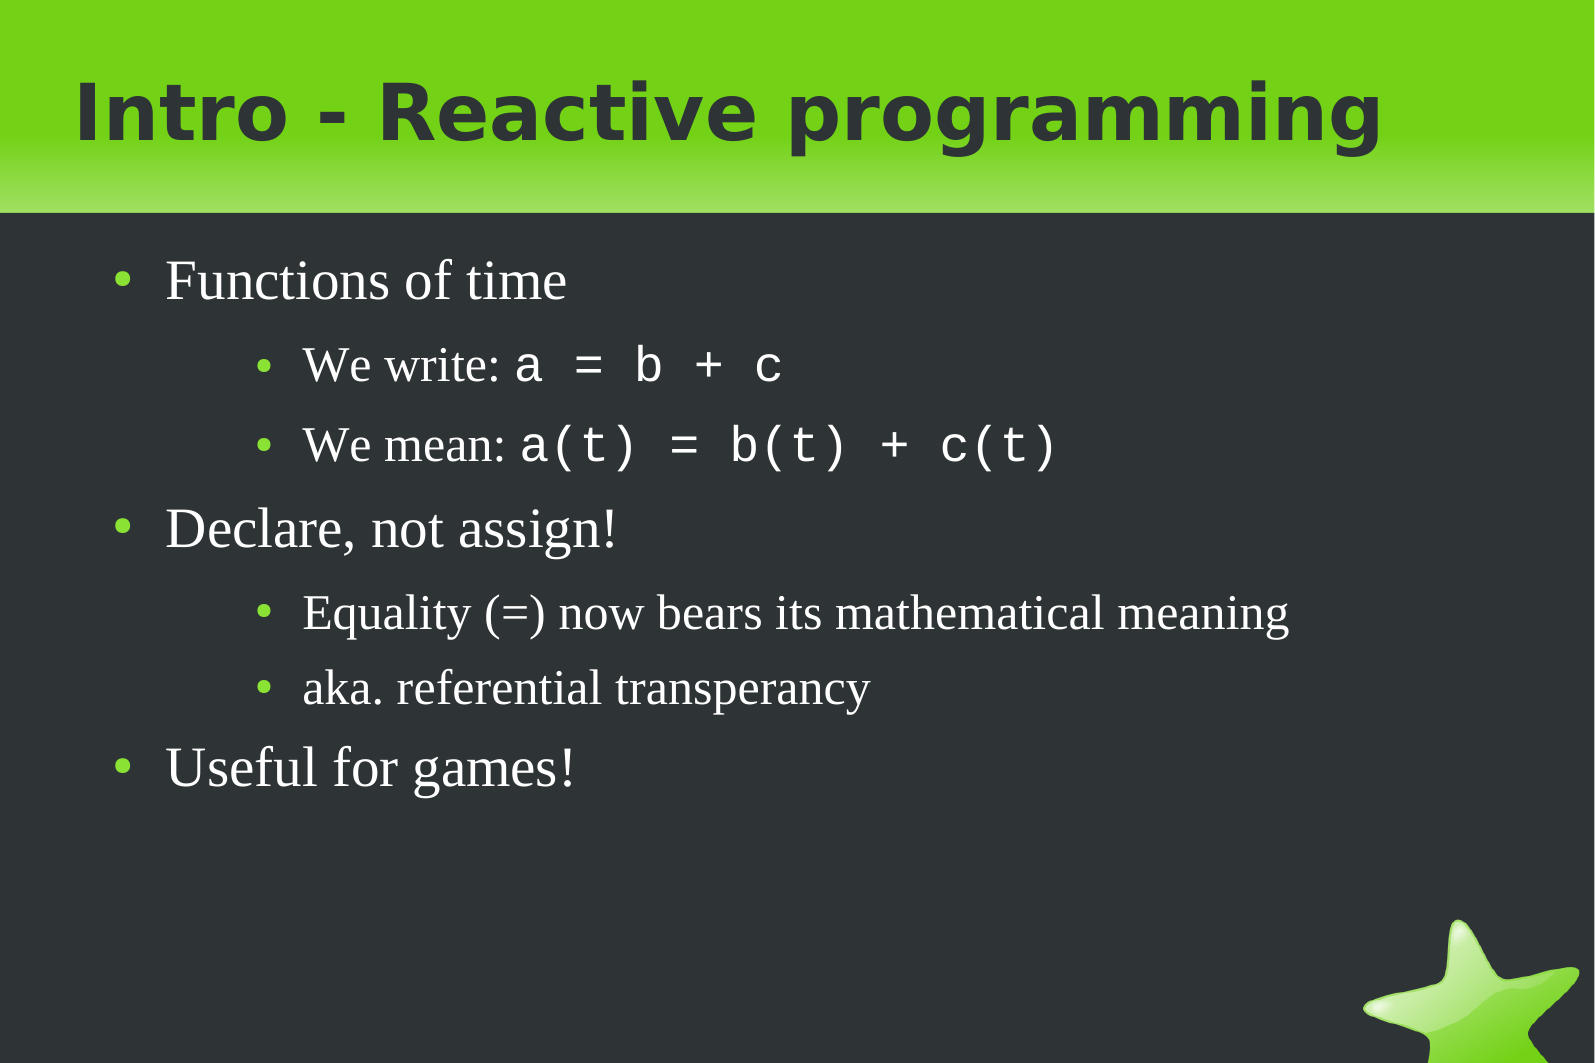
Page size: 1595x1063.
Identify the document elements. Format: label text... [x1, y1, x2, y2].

picture [0, 0, 1595, 1063]
list Functions of time We write: a = b + c We mean: a(t) = b(t) + c(t) Declare, not assign! Equality (=) now bears its mathematical meaning aka. referential transperancy Useful for games! [79, 248, 1515, 951]
title Intro - Reactive programming [74, 25, 1510, 203]
